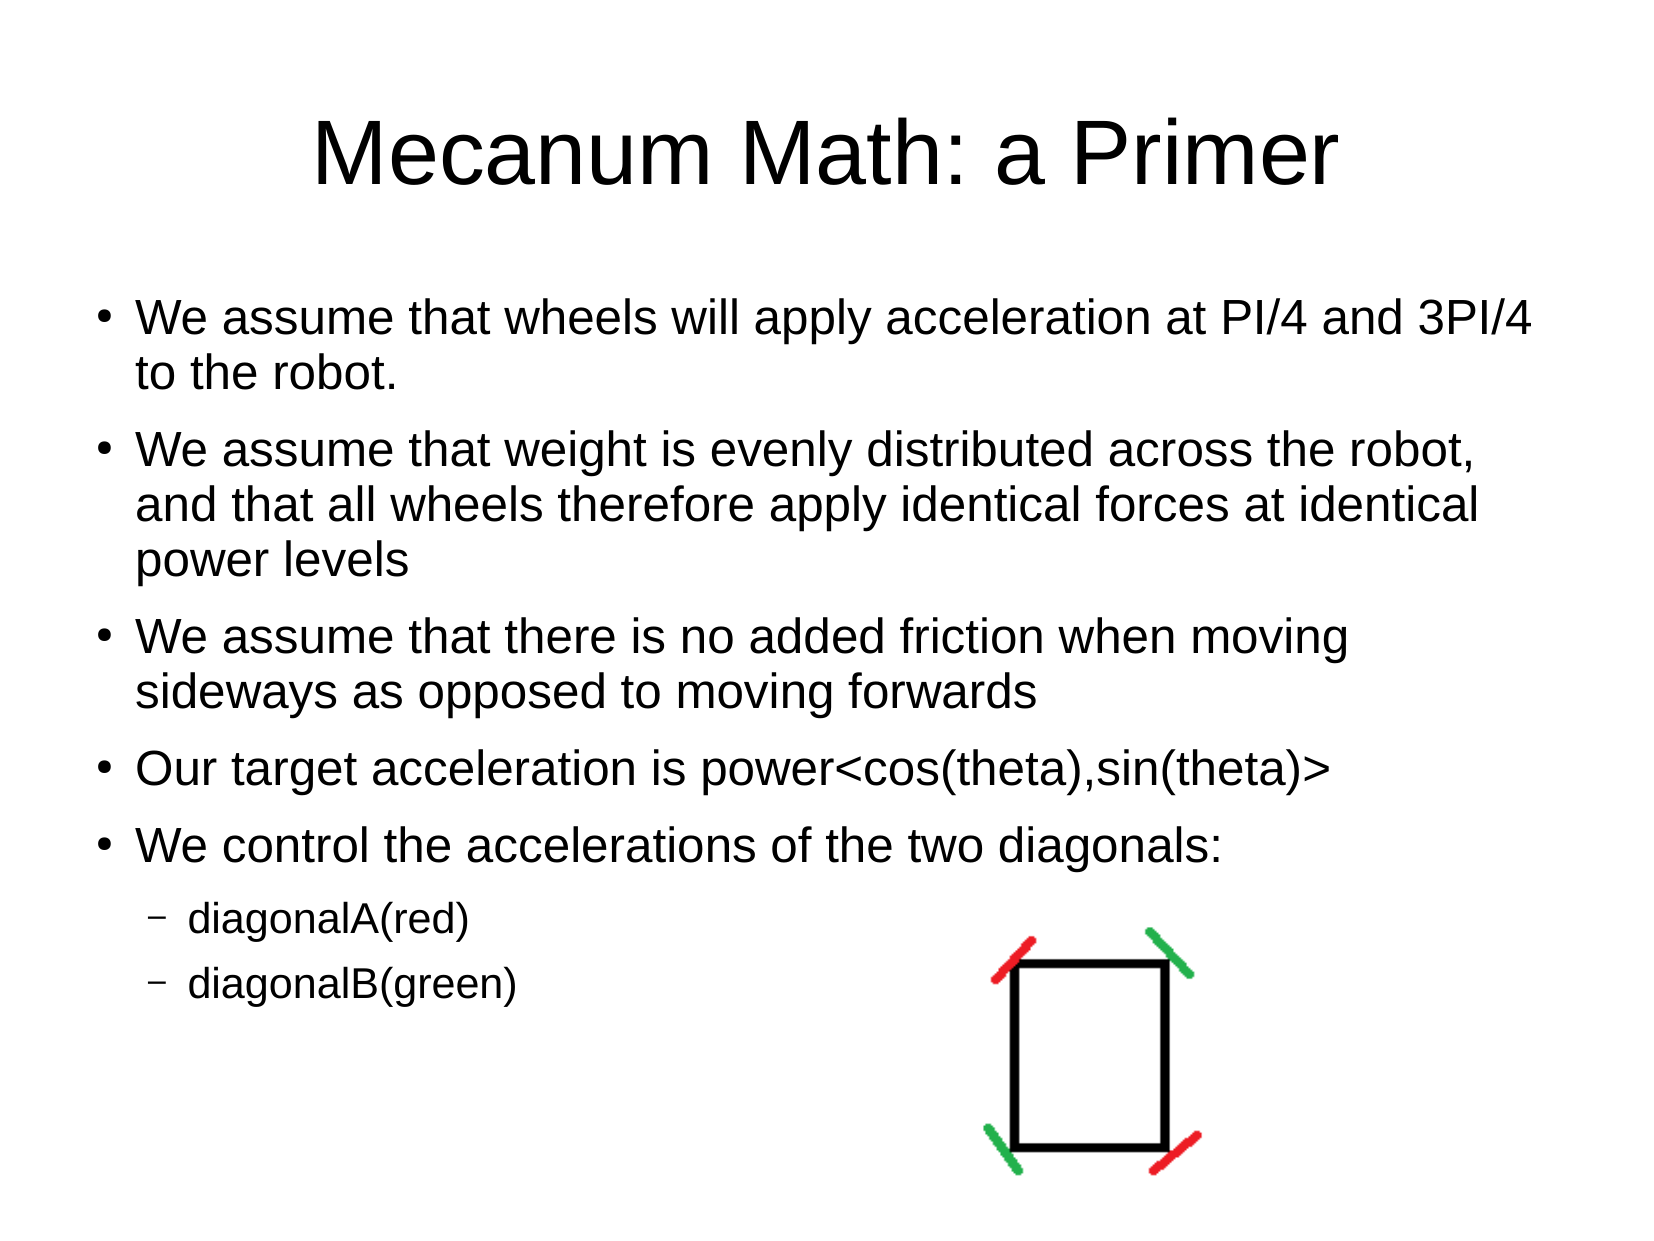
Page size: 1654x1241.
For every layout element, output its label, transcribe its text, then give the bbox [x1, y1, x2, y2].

list We assume that wheels will apply acceleration at PI/4 and 3PI/4 to the robot. We assume that weight is evenly distributed across the robot, and that all wheels therefore apply identical forces at identical power levels We assume that there is no added friction when moving sideways as opposed to moving forwards Our target acceleration is power<cos(theta),sin(theta)> We control the accelerations of the two diagonals: diagonalA(red) diagonalB(green) [82, 290, 1538, 1010]
title Mecanum Math: a Primer [82, 49, 1571, 257]
picture [975, 921, 1216, 1186]
